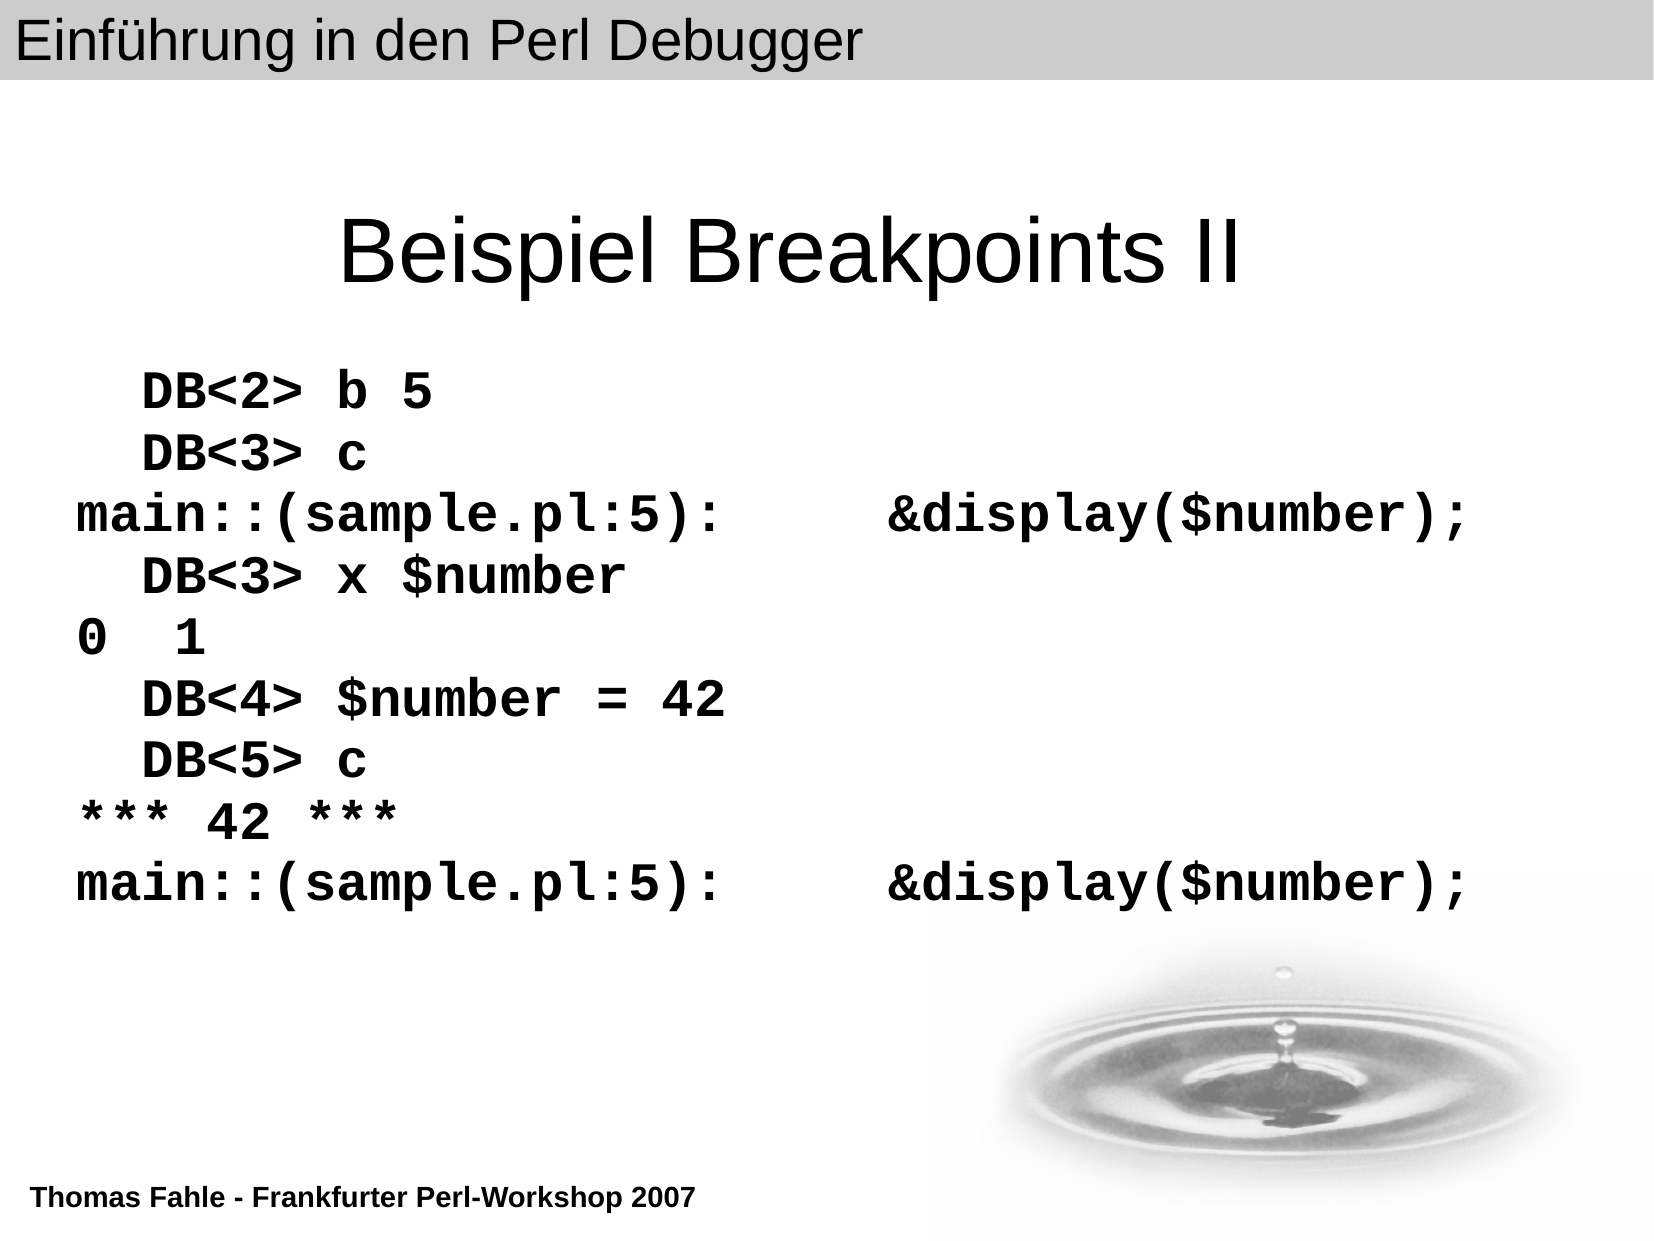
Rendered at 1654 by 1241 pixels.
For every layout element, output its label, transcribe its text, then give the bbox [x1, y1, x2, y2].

picture [0, 80, 1654, 1241]
title Beispiel Breakpoints II [47, 147, 1536, 355]
subtitle DB<2> b 5 DB<3> c main::(sample.pl:5): &display($number); DB<3> x $number 0 1 DB<4> $number = 42 DB<5> c *** 42 *** main::(sample.pl:5): &display($number); [76, 362, 1565, 980]
